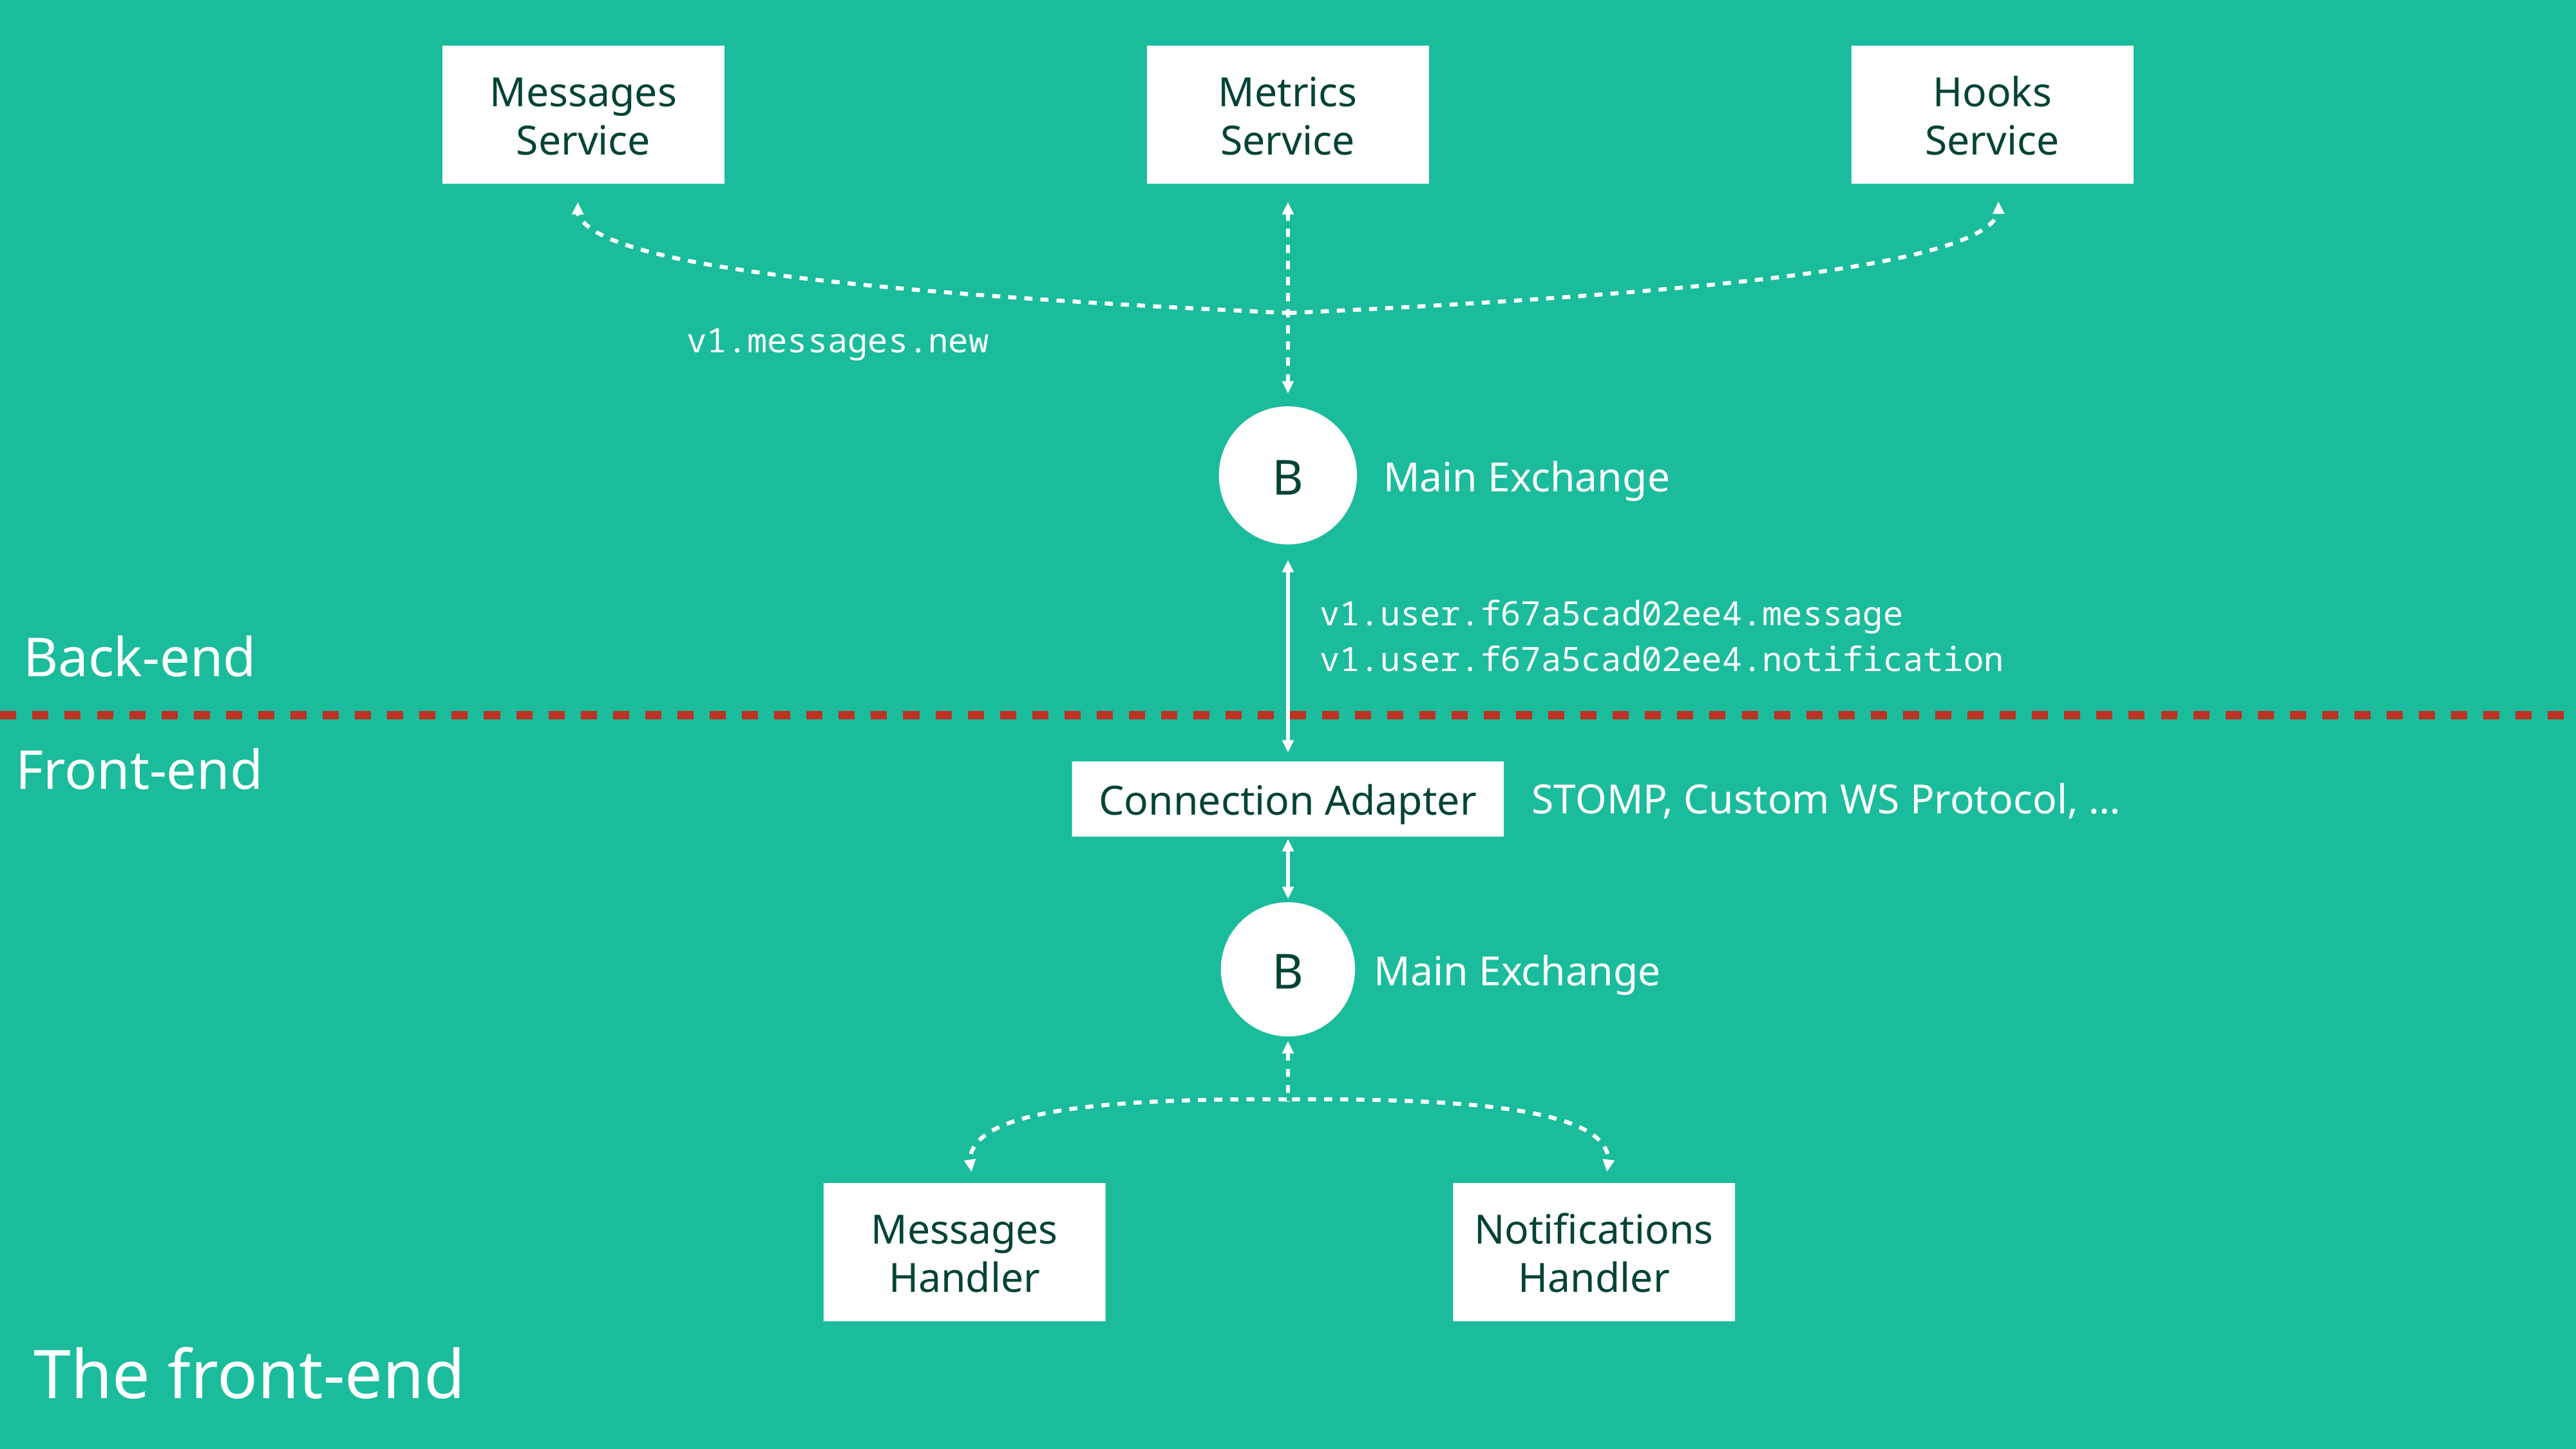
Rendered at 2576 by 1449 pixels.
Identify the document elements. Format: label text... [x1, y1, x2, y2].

text_box Connection Adapter [1072, 761, 1504, 837]
text_box Back-end [18, 617, 262, 693]
text_box v1.messages.new [681, 311, 1024, 367]
text_box B [1220, 902, 1356, 1037]
text_box Messages Handler [823, 1183, 1106, 1321]
text_box v1.user.f67a5cad02ee4.notification [1314, 630, 2230, 686]
text_box Main Exchange [1378, 441, 1810, 509]
text_box B [1218, 406, 1358, 545]
text_box STOMP, Custom WS Protocol, … [1526, 768, 2126, 828]
text_box v1.user.f67a5cad02ee4.message [1314, 584, 2230, 630]
text_box Notifications Handler [1453, 1183, 1736, 1321]
text_box Main Exchange [1368, 940, 1667, 999]
text_box Front-end [10, 730, 269, 806]
text_box Metrics Service [1147, 45, 1429, 184]
text_box Messages Service [442, 45, 724, 184]
text_box The front-end [28, 1325, 471, 1417]
text_box Hooks Service [1851, 45, 2134, 184]
